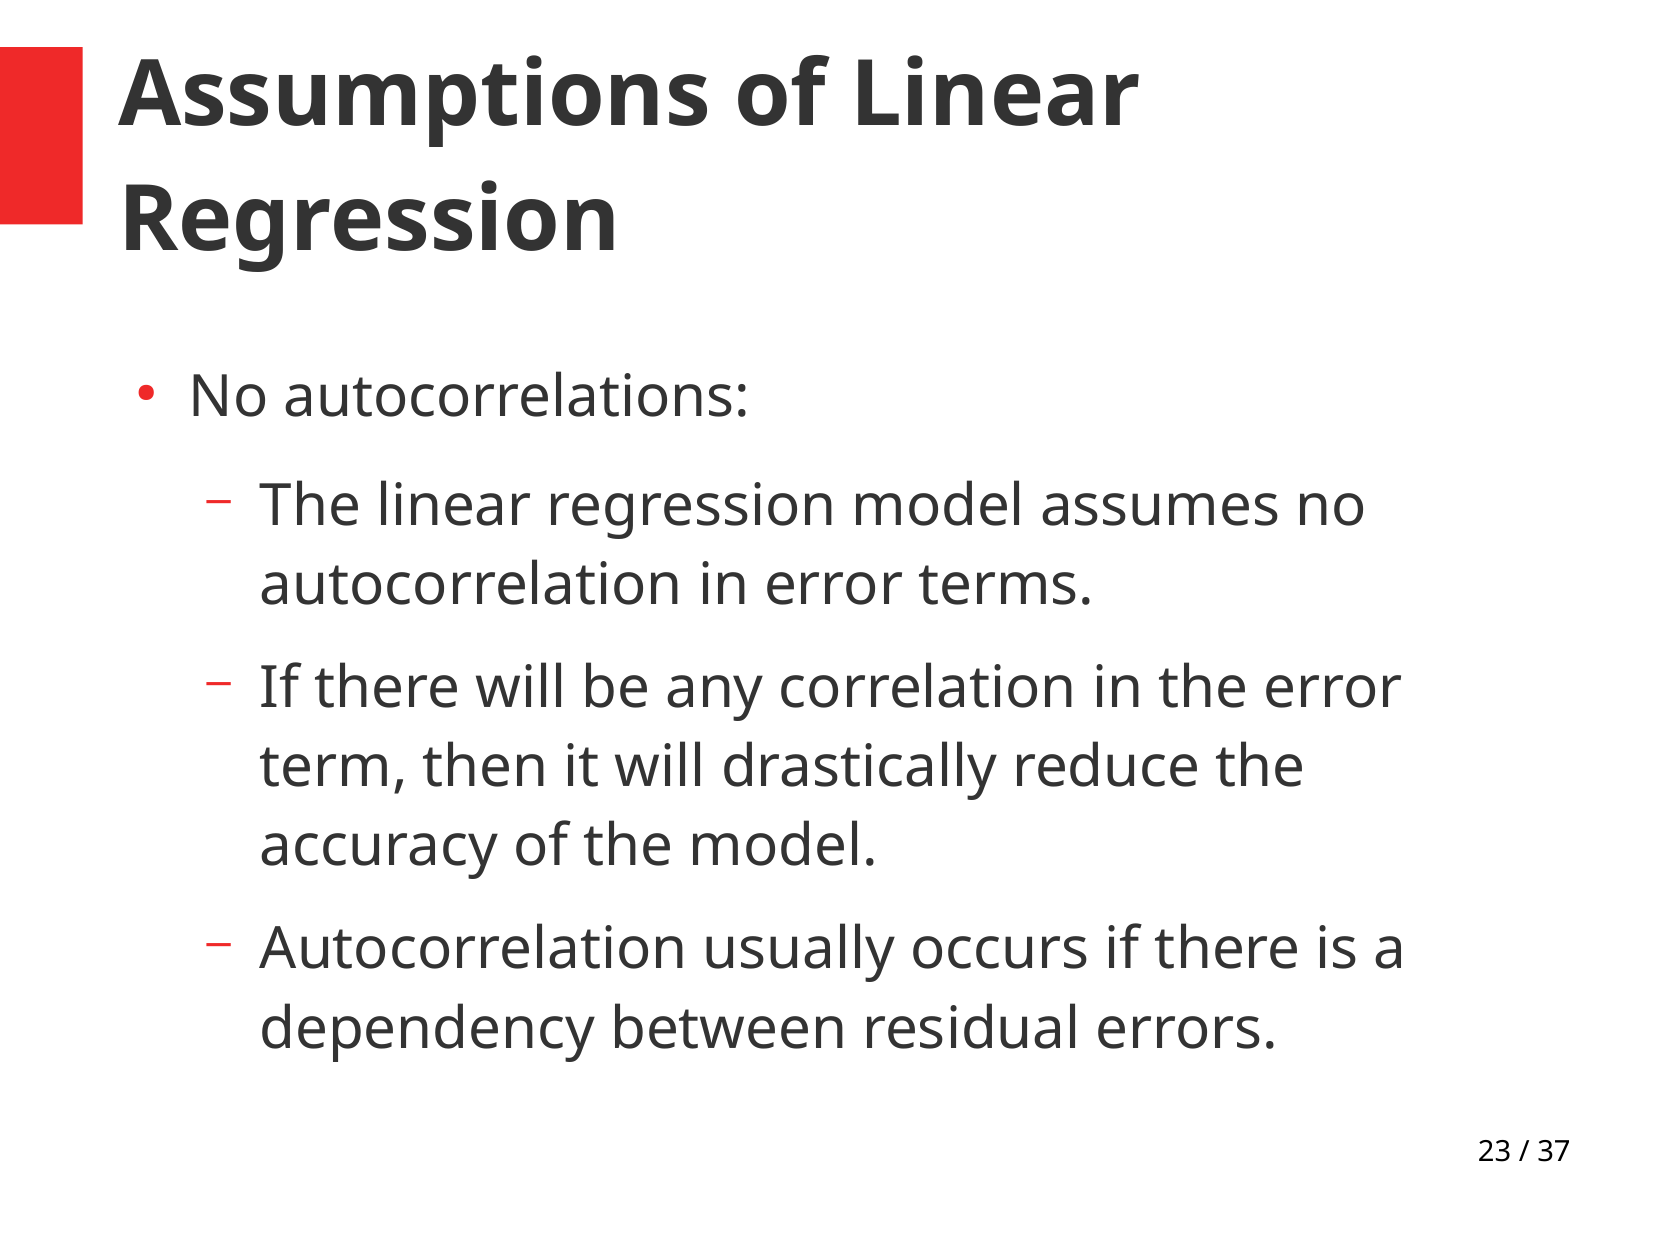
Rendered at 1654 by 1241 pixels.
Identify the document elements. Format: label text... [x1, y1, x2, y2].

title Assumptions of Linear Regression [118, 28, 1571, 278]
list No autocorrelations: The linear regression model assumes no autocorrelation in error terms. If there will be any correlation in the error term, then it will drastically reduce the accuracy of the model. Autocorrelation usually occurs if there is a dependency between residual errors. [118, 354, 1536, 1074]
